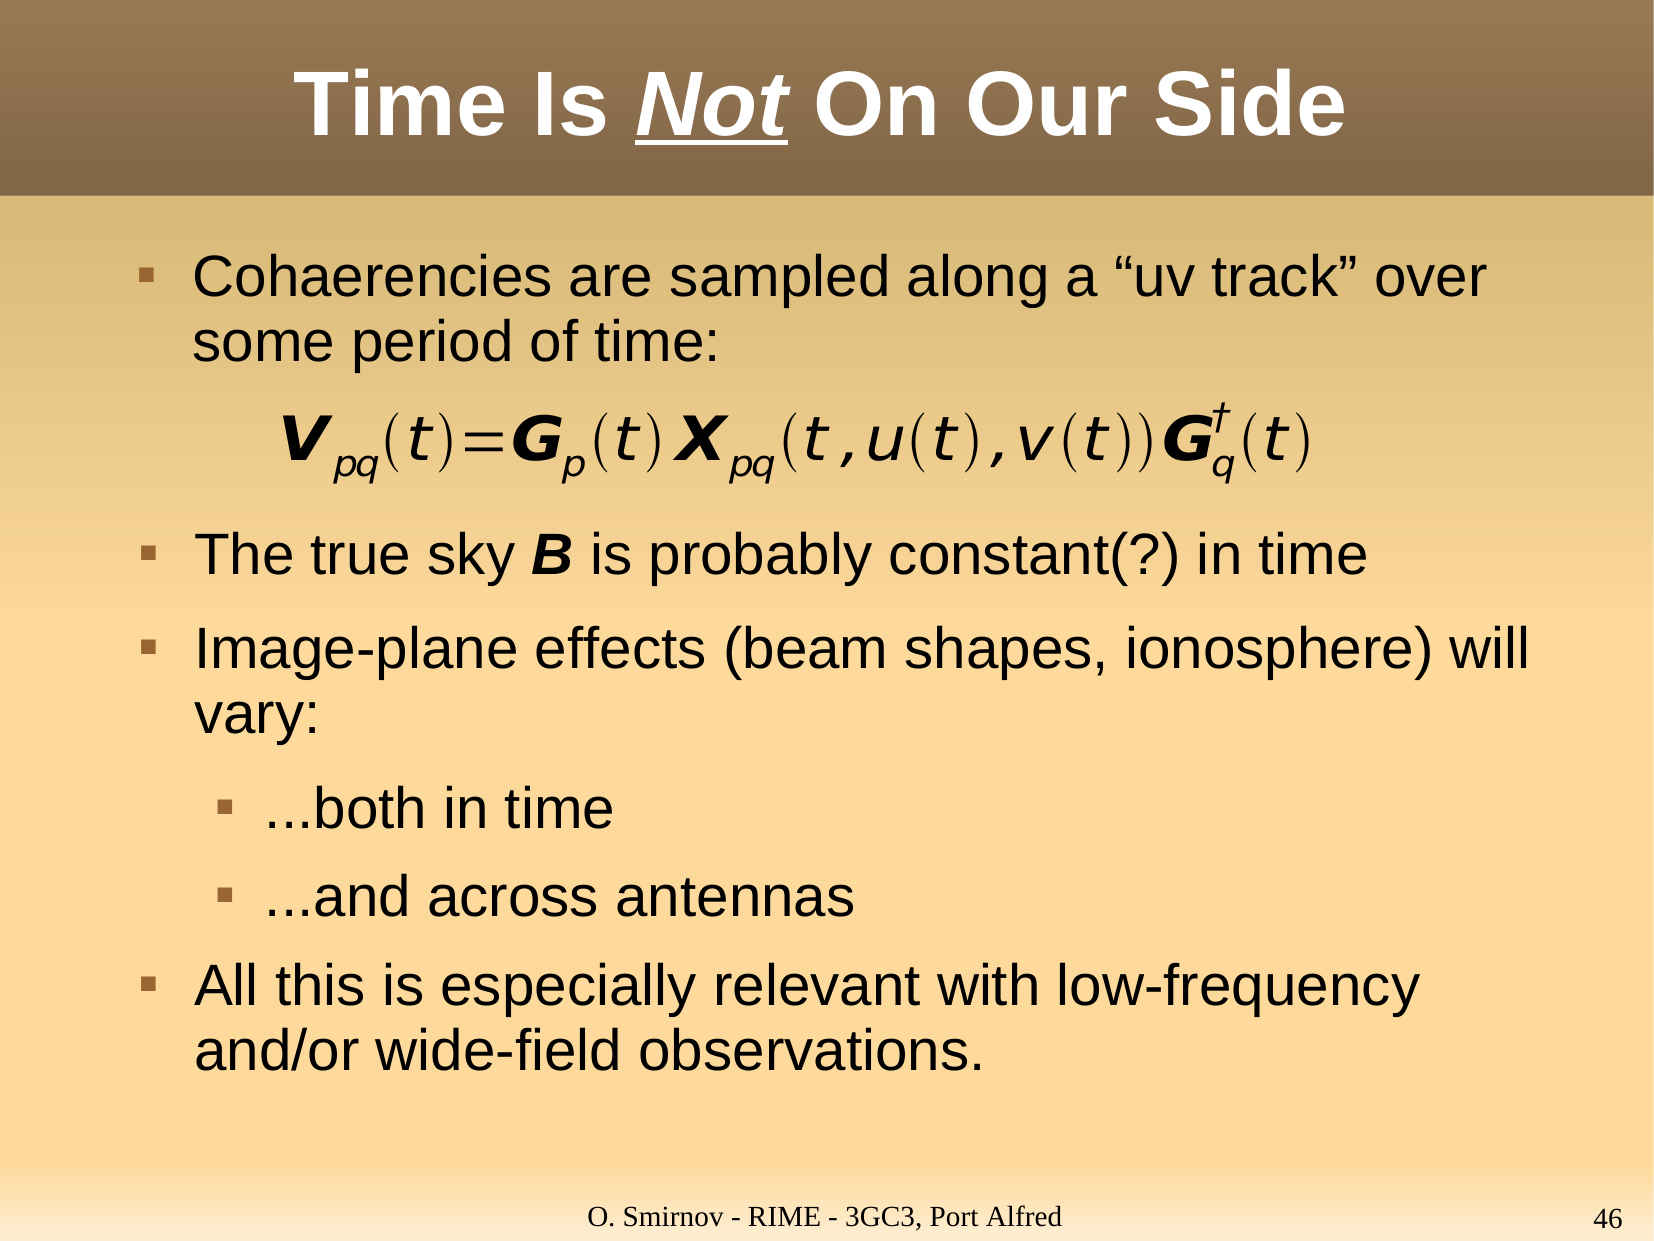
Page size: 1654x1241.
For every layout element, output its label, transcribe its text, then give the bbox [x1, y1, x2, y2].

chart [272, 431, 1320, 485]
list The true sky B is probably constant(?) in time Image-plane effects (beam shapes, ionosphere) will vary: ...both in time ...and across antennas All this is especially relevant with low-frequency and/or wide-field observations. [123, 521, 1536, 1083]
list Cohaerencies are sampled along a “uv track” over some period of time: [121, 243, 1534, 431]
picture [0, 0, 1654, 1241]
title Time Is Not On Our Side [76, 0, 1565, 208]
